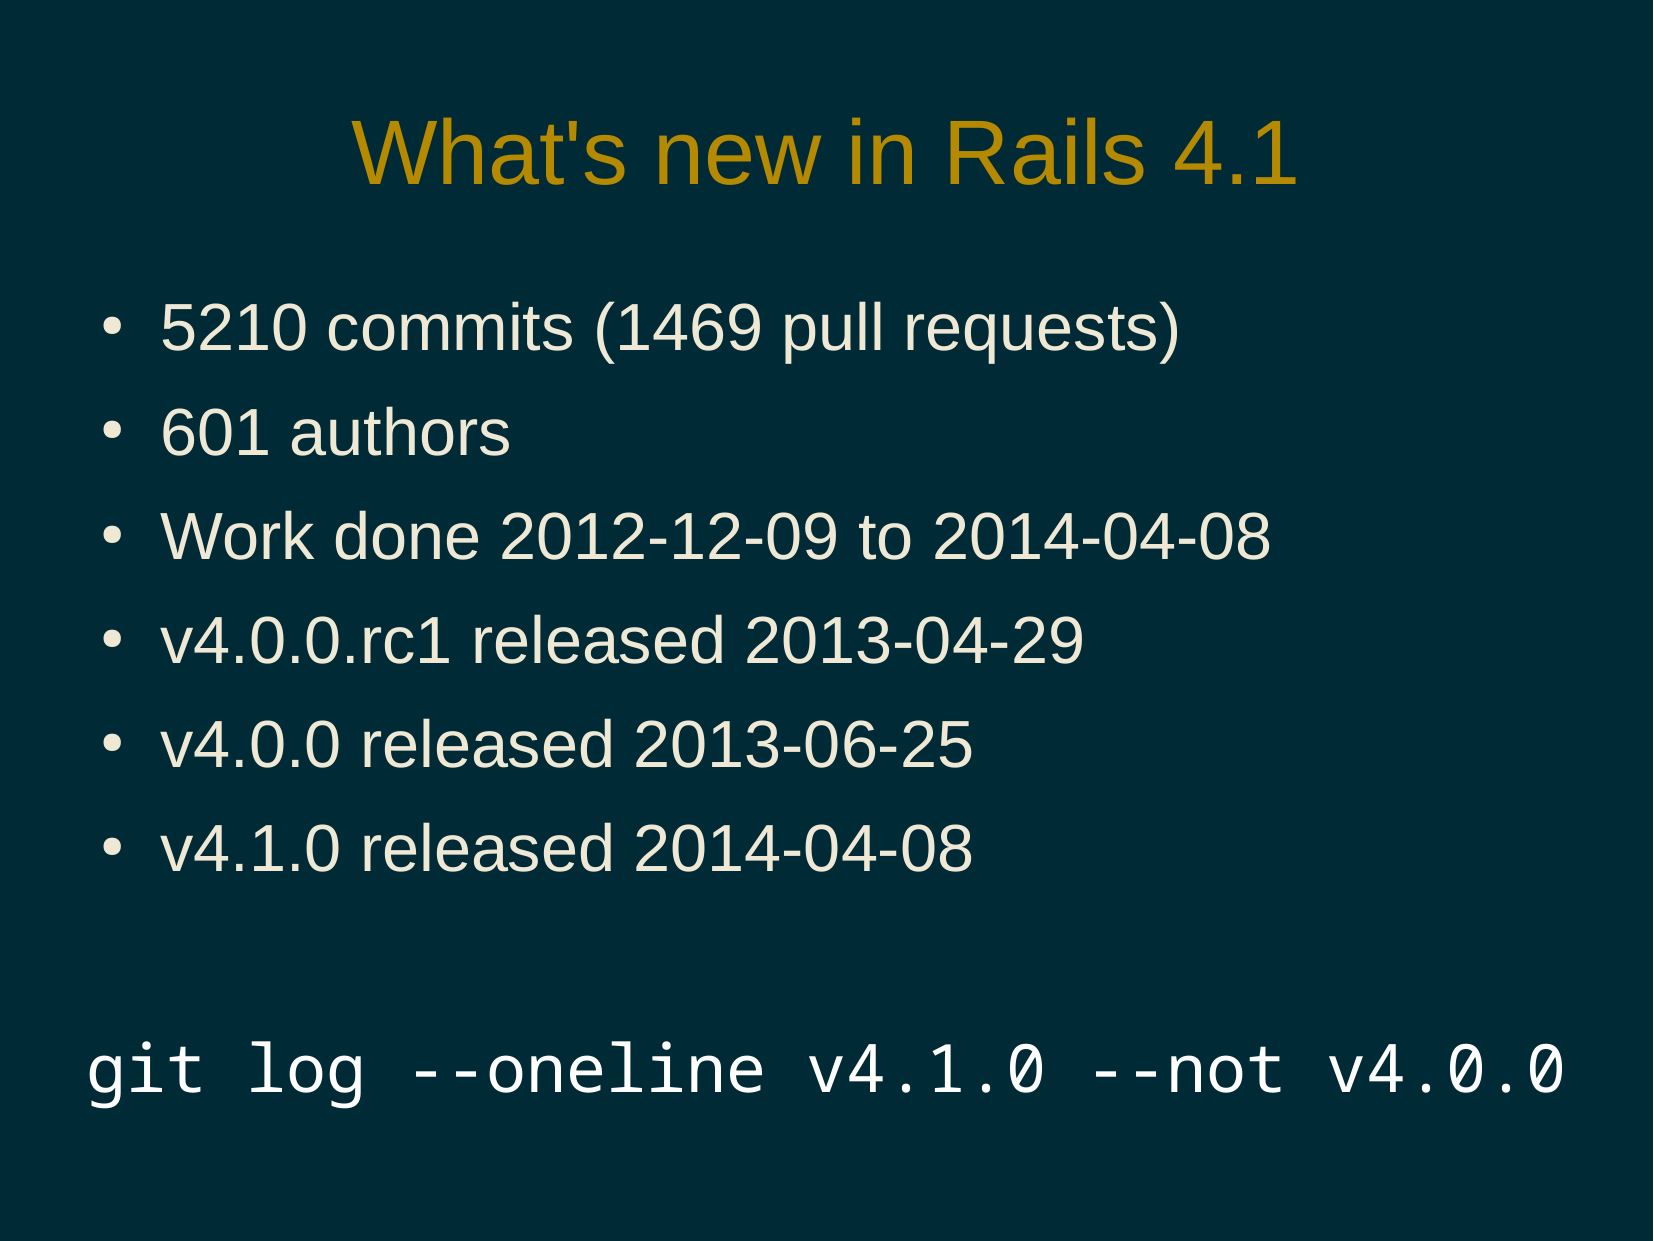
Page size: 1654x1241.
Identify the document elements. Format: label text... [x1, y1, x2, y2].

title What's new in Rails 4.1 [82, 49, 1571, 257]
text_box git log --oneline v4.1.0 --not v4.0.0 [71, 1014, 1582, 1113]
list 5210 commits (1469 pull requests) 601 authors Work done 2012-12-09 to 2014-04-08 v4.0.0.rc1 released 2013-04-29 v4.0.0 released 2013-06-25 v4.1.0 released 2014-04-08 [82, 290, 1571, 1010]
